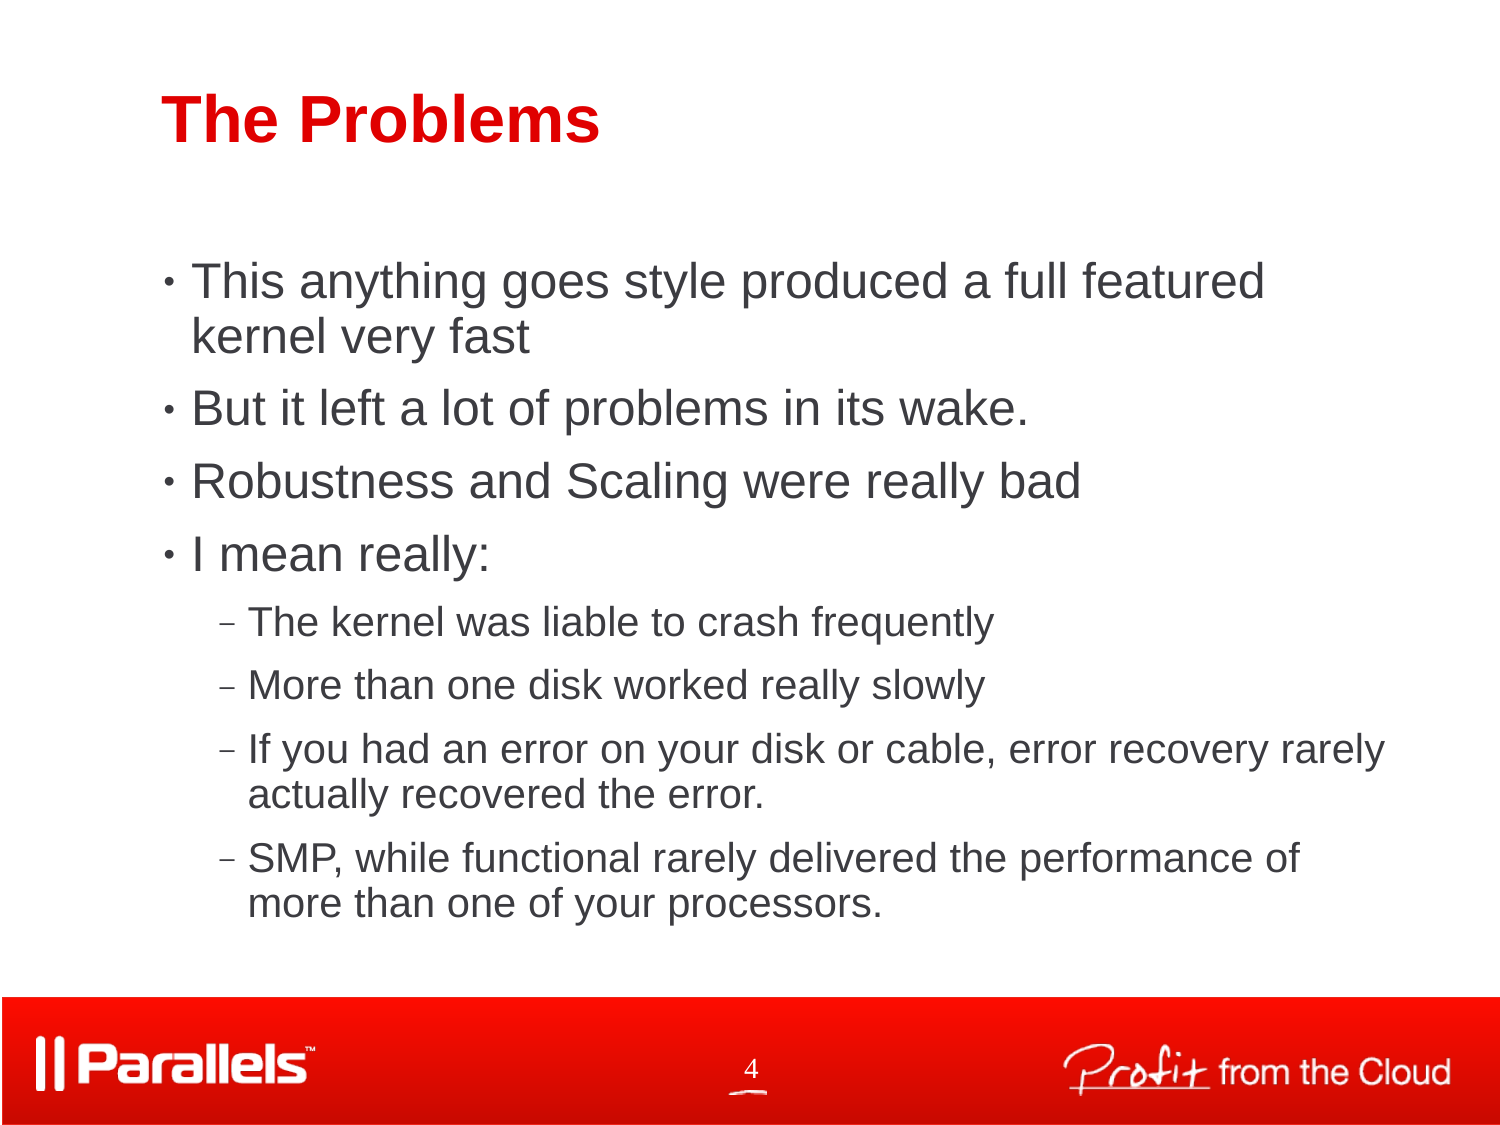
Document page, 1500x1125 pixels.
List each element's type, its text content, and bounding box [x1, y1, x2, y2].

picture [36, 1034, 318, 1091]
picture [727, 1090, 767, 1095]
picture [1049, 1033, 1465, 1096]
title The Problems [161, 41, 1383, 205]
list This anything goes style produced a full featured kernel very fast But it left a lot of problems in its wake. Robustness and Scaling were really bad I mean really: The kernel was liable to crash frequently More than one disk worked really slowly If you had an error on your disk or cable, error recovery rarely actually recovered the error. SMP, while functional rarely delivered the performance of more than one of your processors. [163, 254, 1404, 998]
